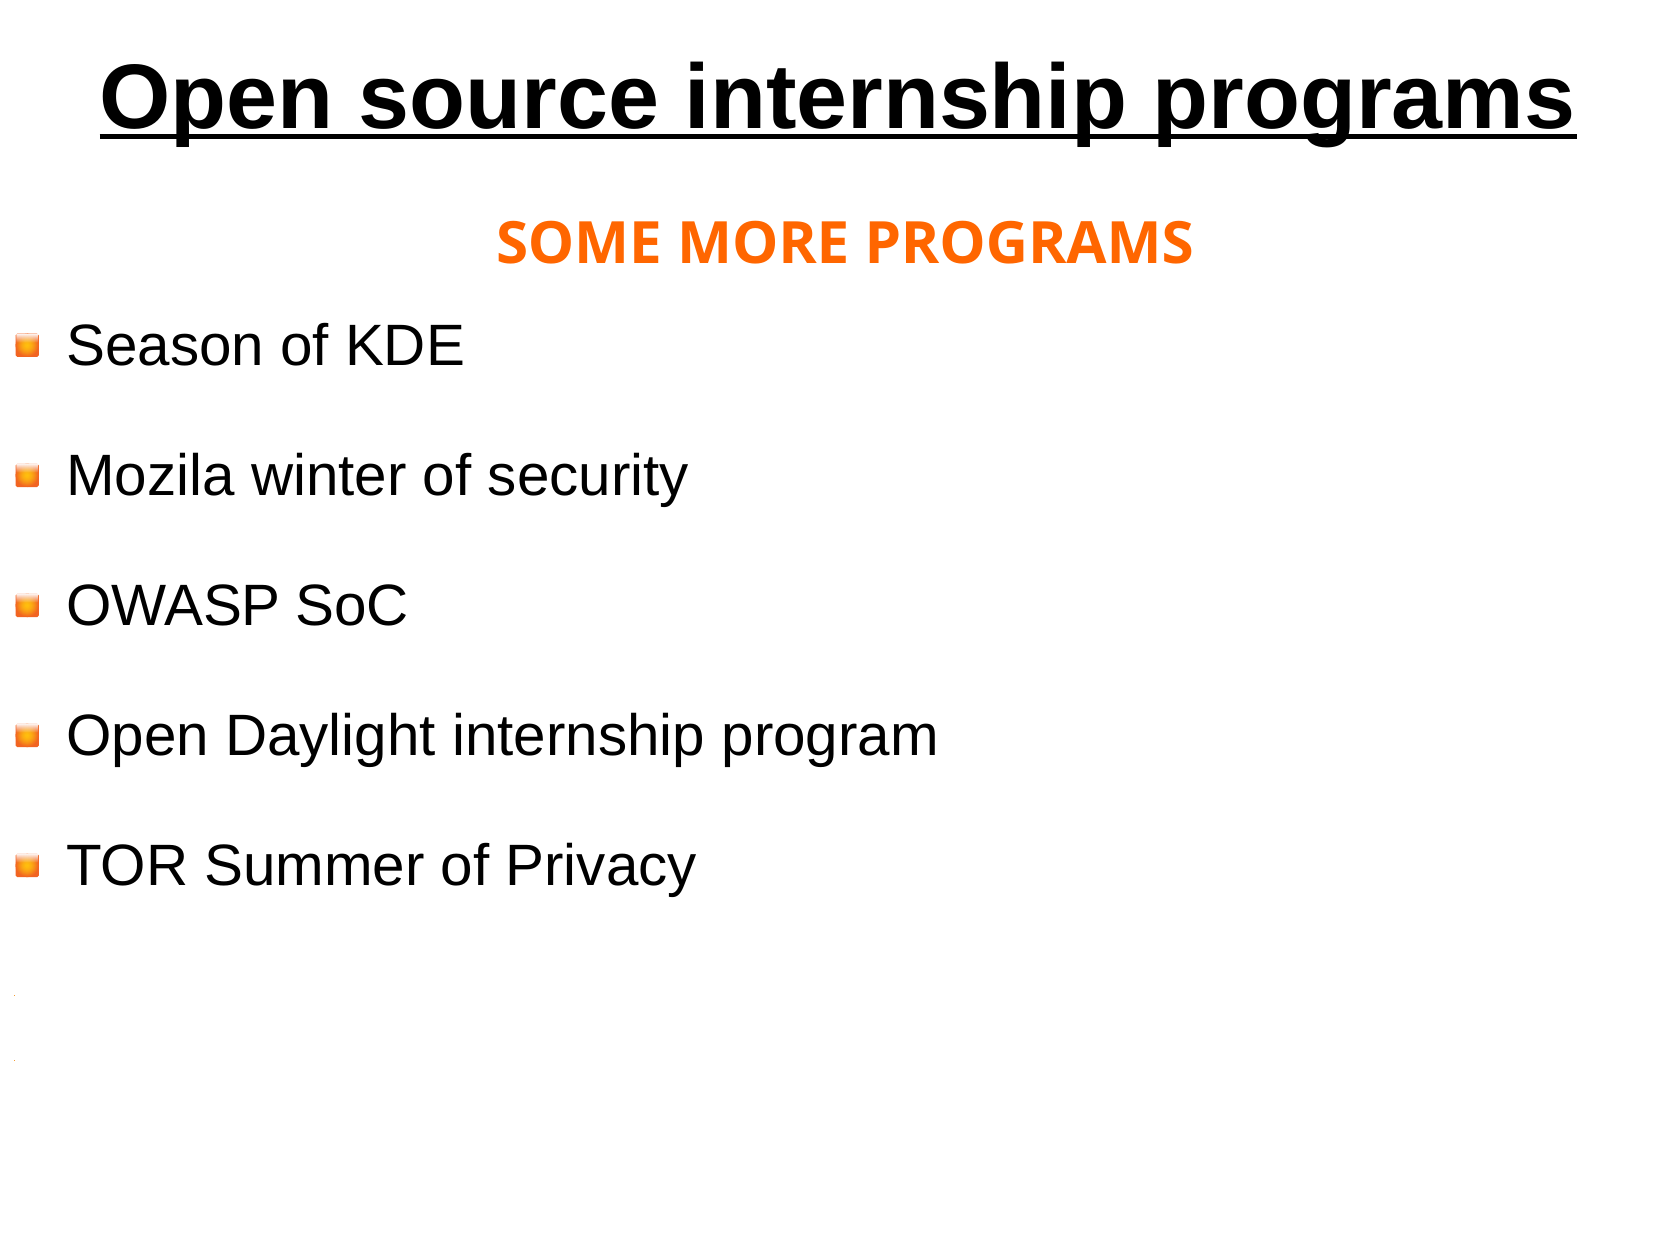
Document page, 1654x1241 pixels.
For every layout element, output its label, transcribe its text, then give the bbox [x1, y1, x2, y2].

list SOME MORE PROGRAMS [0, 200, 1642, 305]
text_box Season of KDE Mozila winter of security OWASP SoC Open Daylight internship program TOR Summer of Privacy [0, 305, 1654, 1241]
title Open source internship programs [94, 29, 1583, 166]
